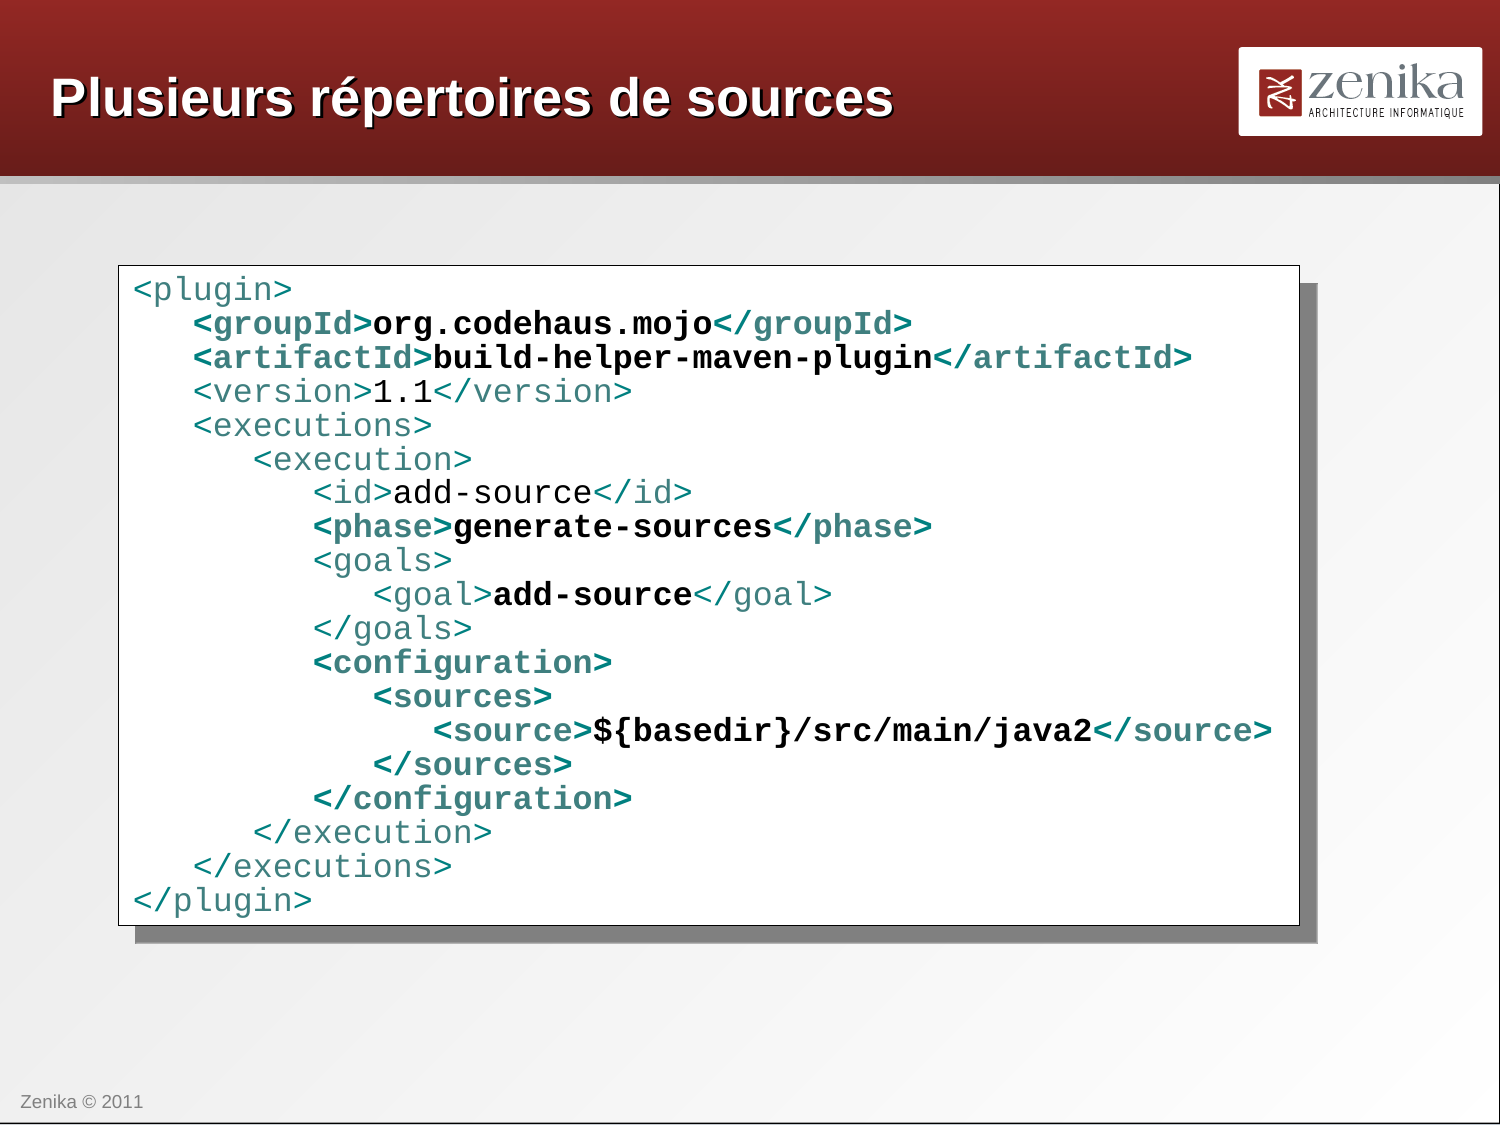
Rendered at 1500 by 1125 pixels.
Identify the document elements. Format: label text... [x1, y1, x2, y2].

text_box <plugin> <groupId>org.codehaus.mojo</groupId> <artifactId>build-helper-maven-plugin</artifactId> <version>1.1</version> <executions> <execution> <id>add-source</id> <phase>generate-sources</phase> <goals> <goal>add-source</goal> </goals> <configuration> <sources> <source>${basedir}/src/main/java2</source> </sources> </configuration> </execution> </executions> </plugin> [118, 265, 1300, 909]
title Plusieurs répertoires de sources [50, 15, 1206, 180]
picture [1257, 58, 1464, 125]
